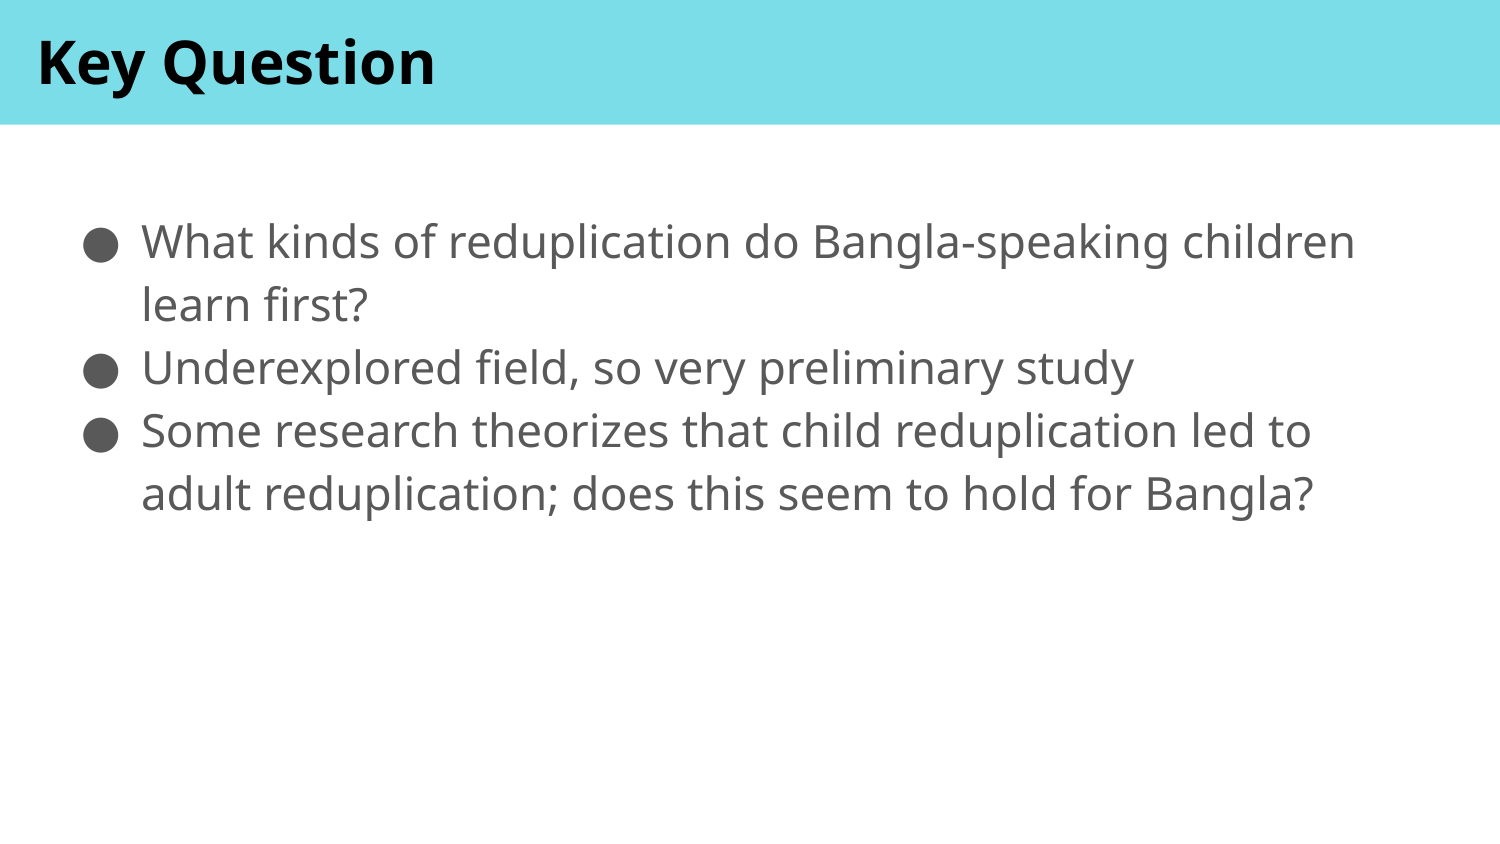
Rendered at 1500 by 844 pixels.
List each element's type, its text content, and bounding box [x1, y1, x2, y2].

list What kinds of reduplication do Bangla-speaking children learn first? Underexplored field, so very preliminary study Some research theorizes that child reduplication led to adult reduplication; does this seem to hold for Bangla? [51, 189, 1449, 750]
title Key Question [21, 9, 1420, 114]
